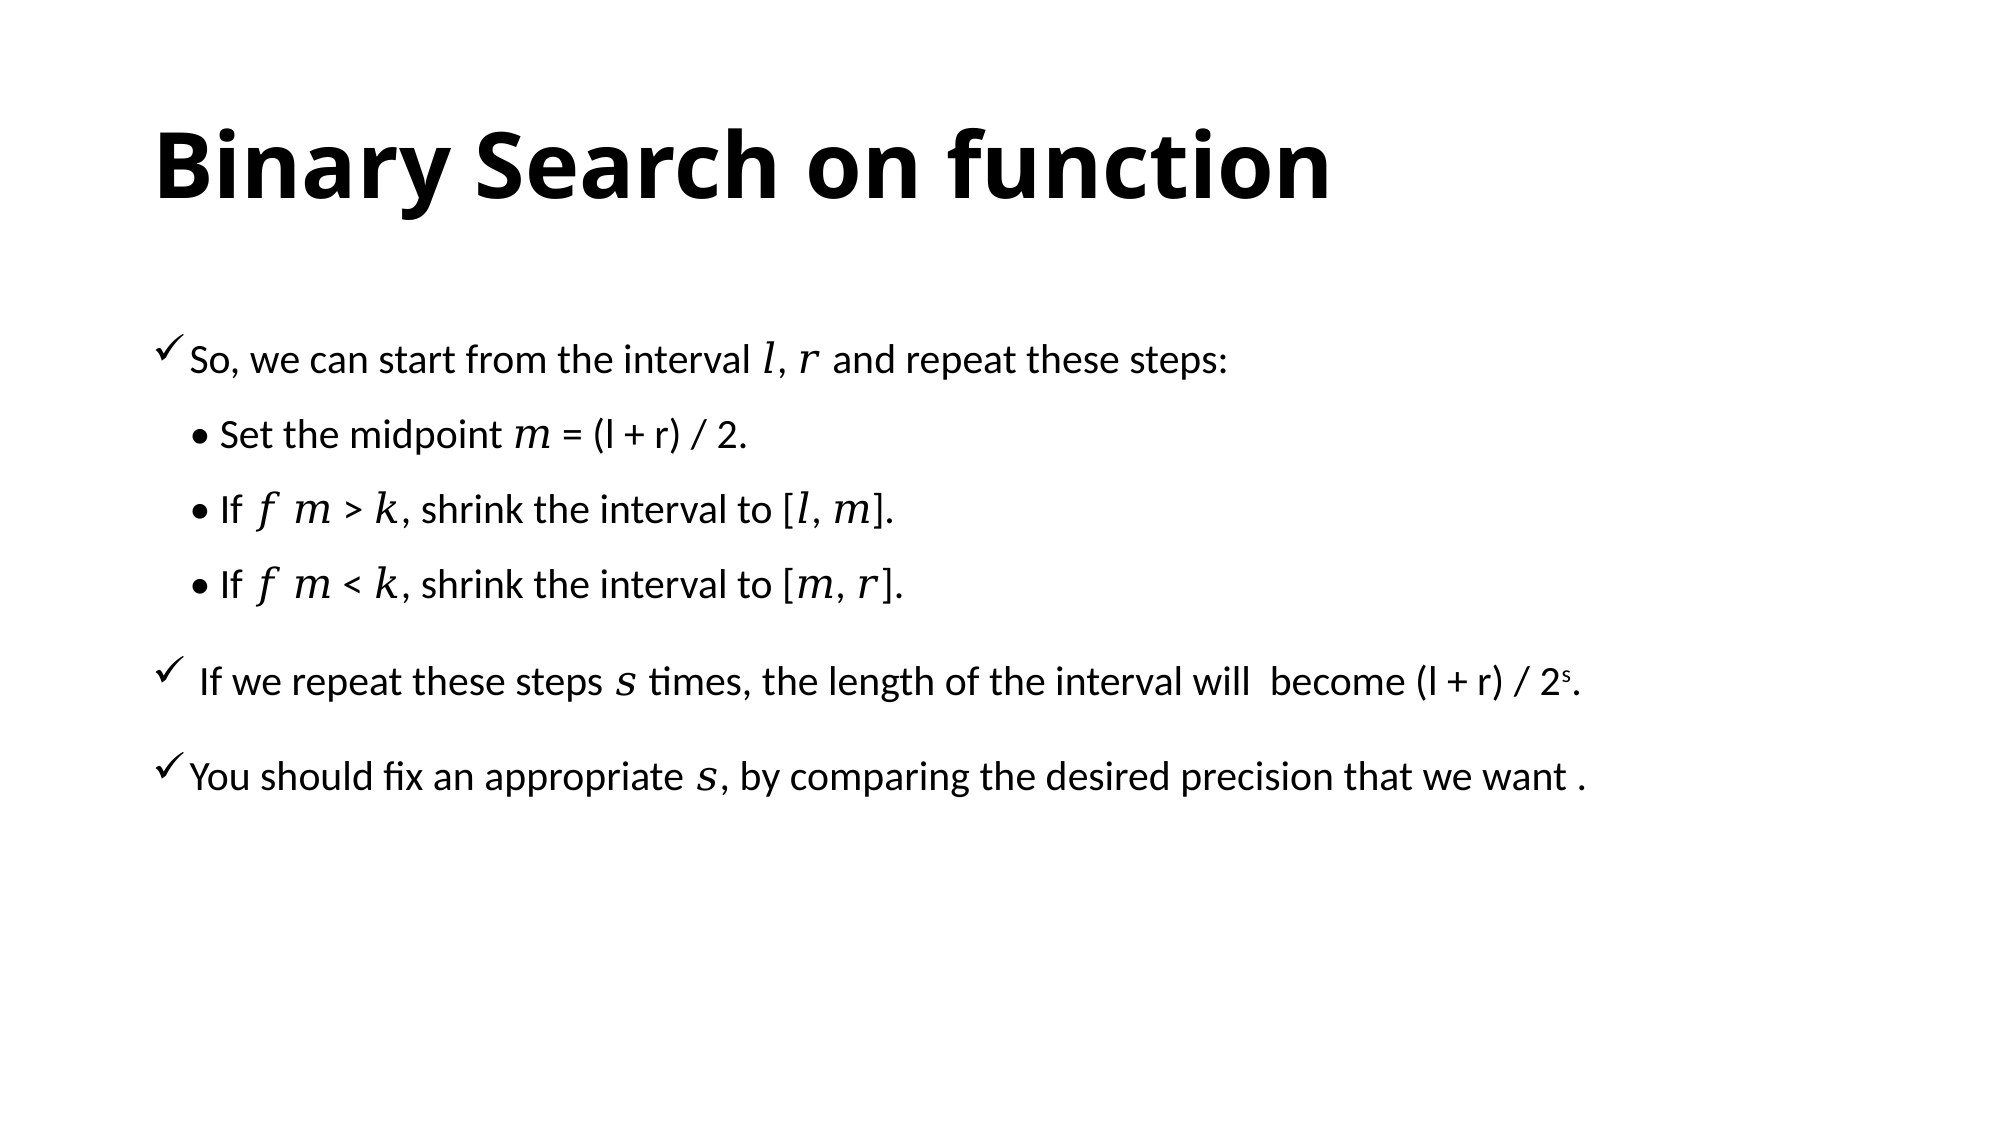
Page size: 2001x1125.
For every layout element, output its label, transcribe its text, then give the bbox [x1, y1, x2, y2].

text_box So, we can start from the interval 𝑙, 𝑟 and repeat these steps: • Set the midpoint 𝑚 = (l + r) / 2. • If 𝑓 𝑚 > 𝑘, shrink the interval to [𝑙, 𝑚]. • If 𝑓 𝑚 < 𝑘, shrink the interval to [𝑚, 𝑟]. If we repeat these steps 𝑠 times, the length of the interval will become (l + r) / 2s. You should fix an appropriate 𝑠, by comparing the desired precision that we want . [137, 299, 1863, 1014]
text_box Binary Search on function [137, 59, 1863, 278]
